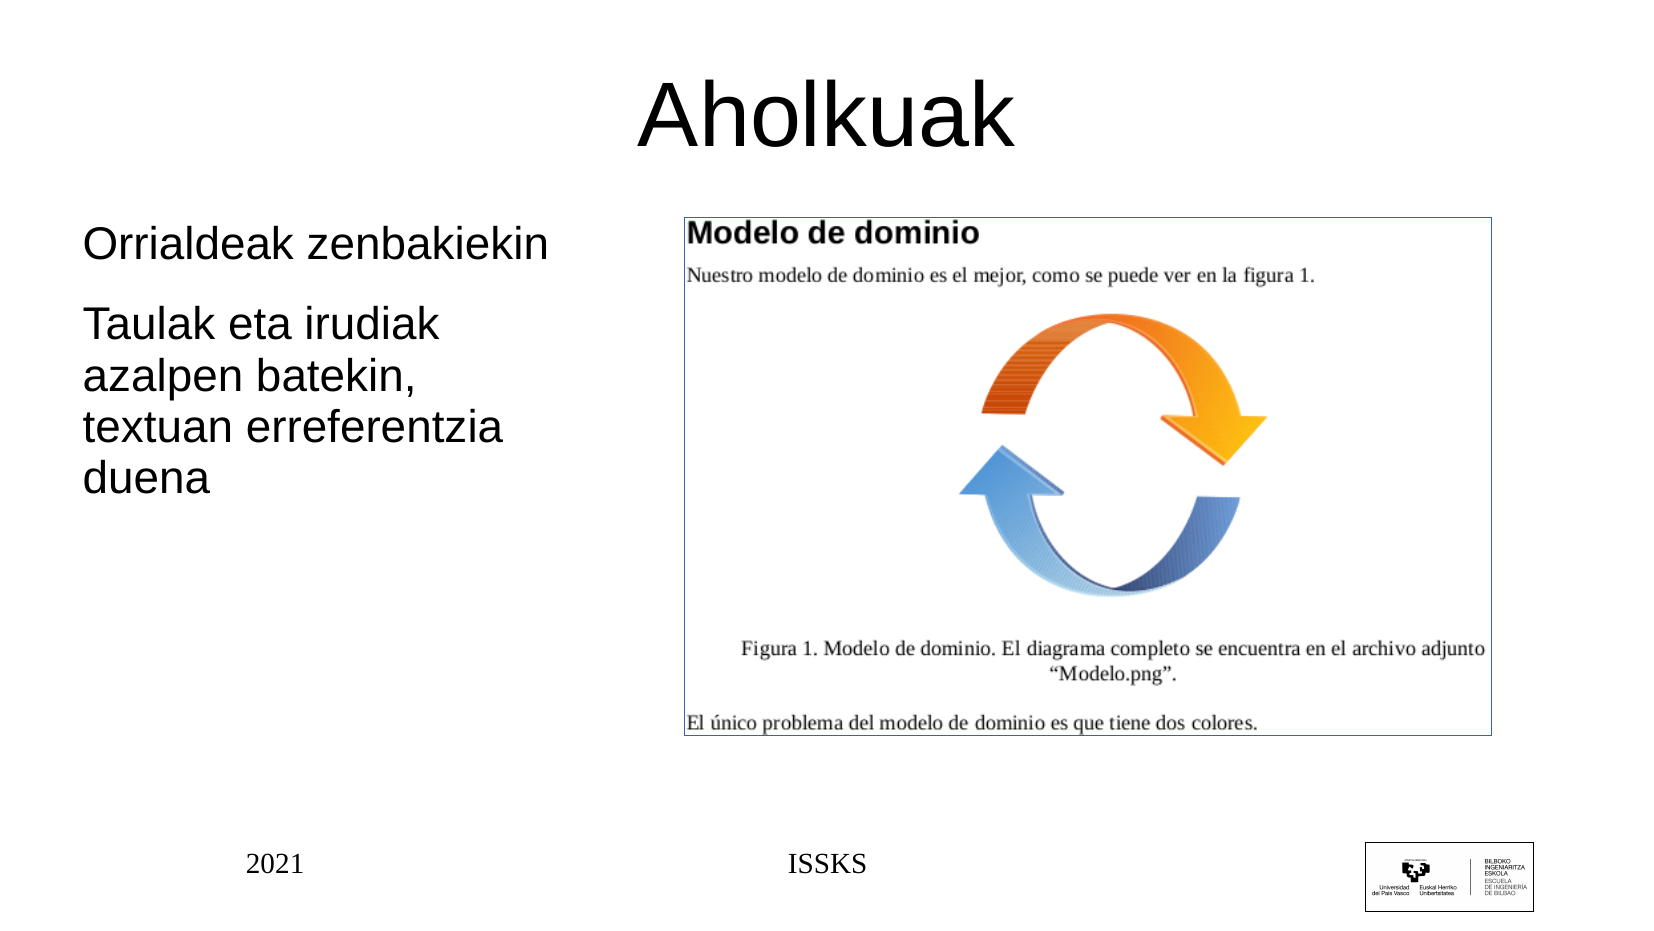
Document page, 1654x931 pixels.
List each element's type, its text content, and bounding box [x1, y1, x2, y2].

list Orrialdeak zenbakiekin Taulak eta irudiak azalpen batekin, textuan erreferentzia duena [82, 217, 556, 758]
picture [684, 217, 1492, 736]
picture [1366, 843, 1533, 911]
title Aholkuak [82, 37, 1571, 193]
